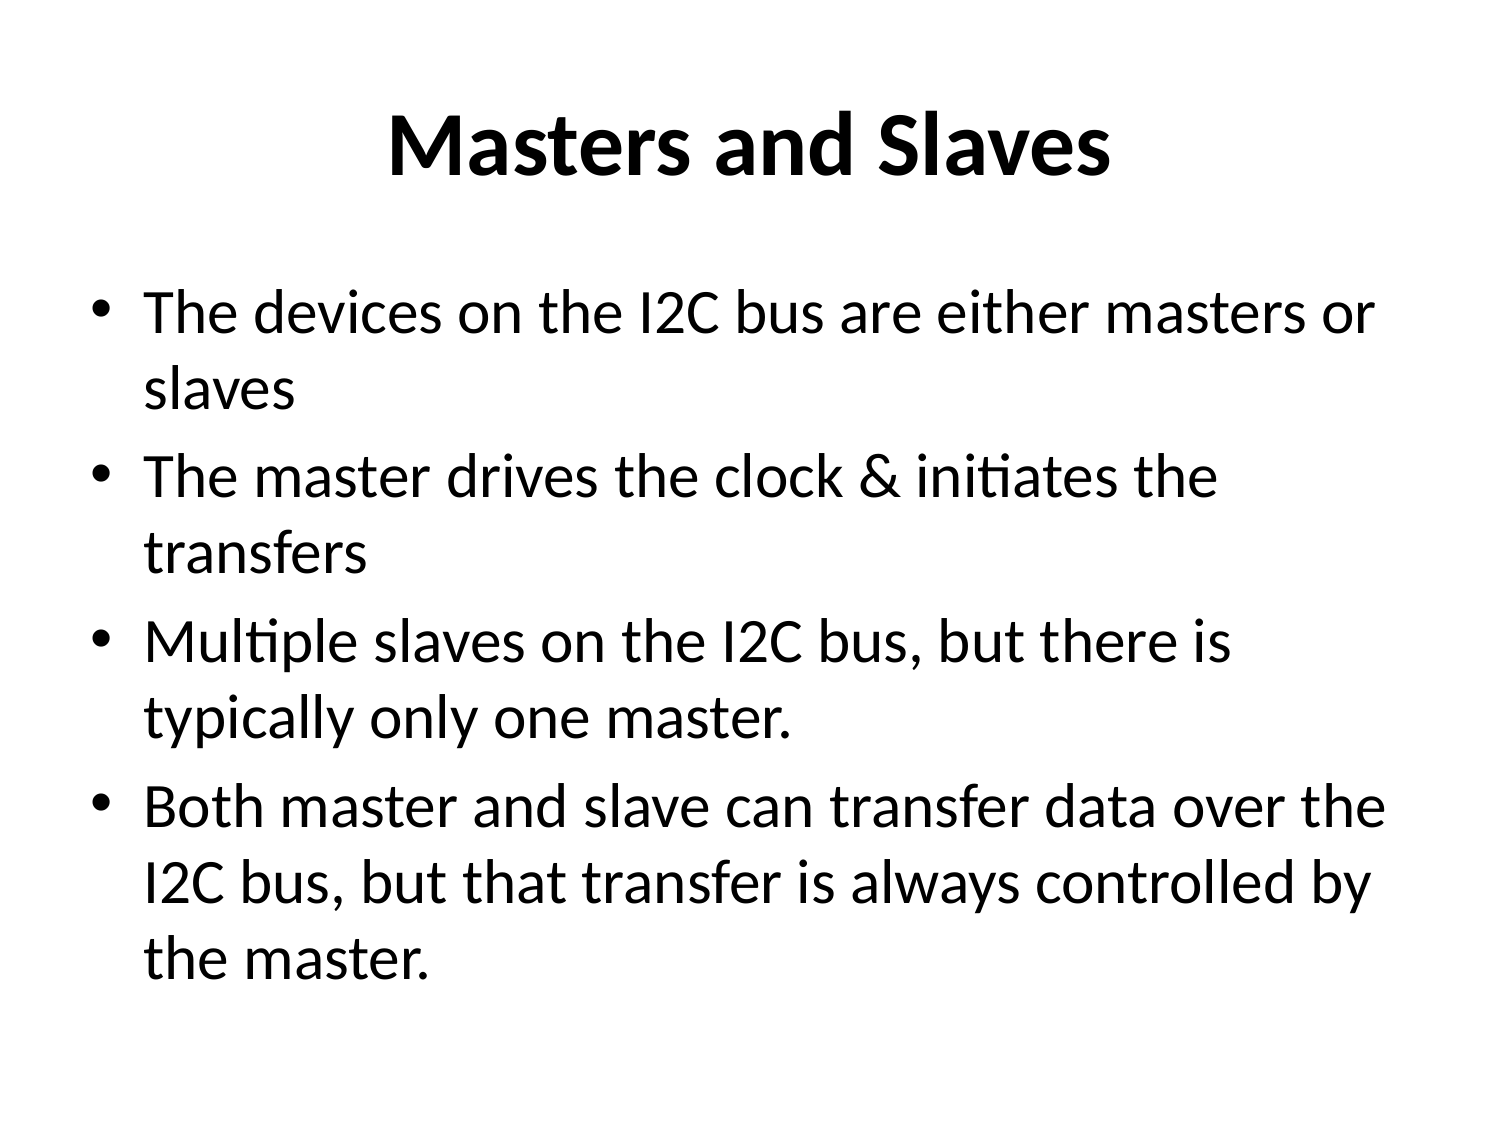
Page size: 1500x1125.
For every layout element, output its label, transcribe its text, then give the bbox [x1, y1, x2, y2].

list The devices on the I2C bus are either masters or slaves The master drives the clock & initiates the transfers Multiple slaves on the I2C bus, but there is typically only one master. Both master and slave can transfer data over the I2C bus, but that transfer is always controlled by the master. [75, 262, 1425, 1005]
title Masters and Slaves [75, 45, 1425, 233]
